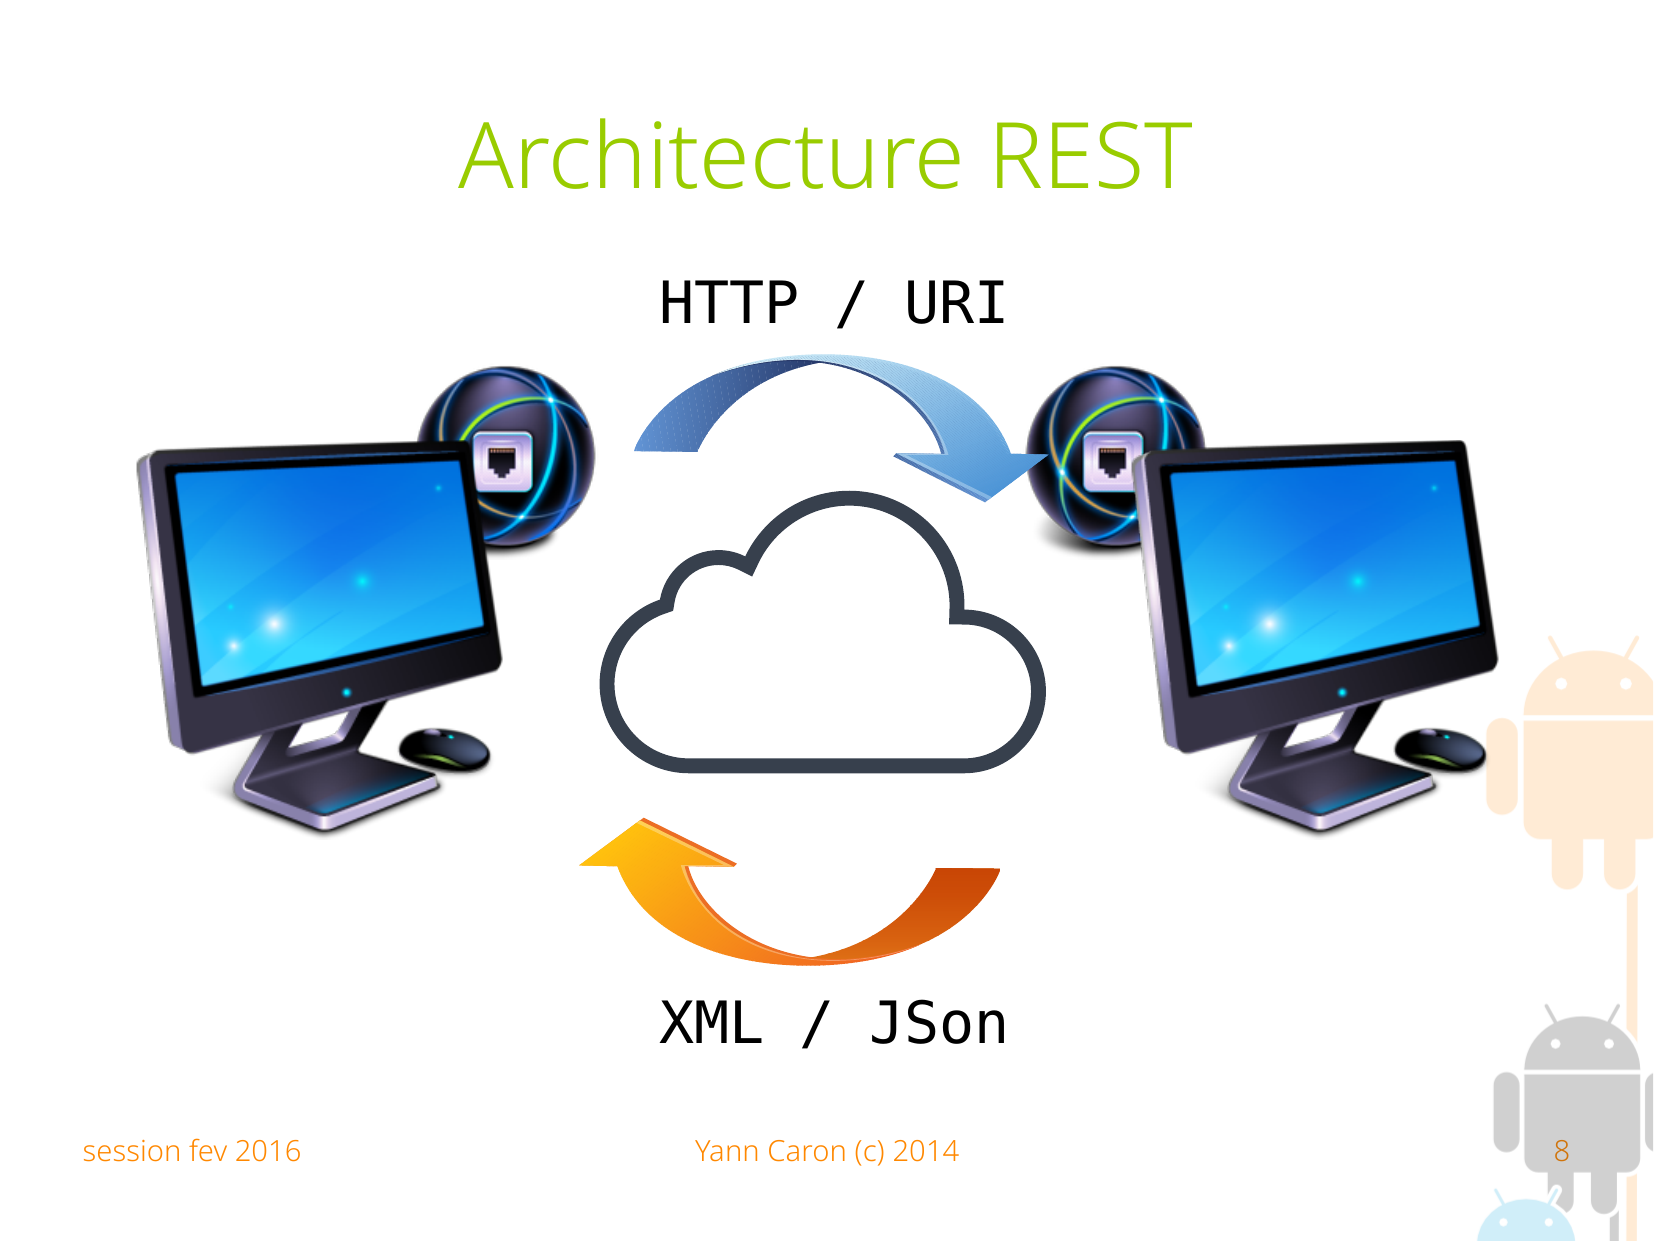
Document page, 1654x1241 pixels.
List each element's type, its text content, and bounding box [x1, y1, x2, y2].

text_box HTTP / URI [645, 262, 1025, 346]
picture [120, 345, 1654, 1241]
title Architecture REST [82, 49, 1571, 257]
text_box XML / JSon [645, 982, 1025, 1066]
